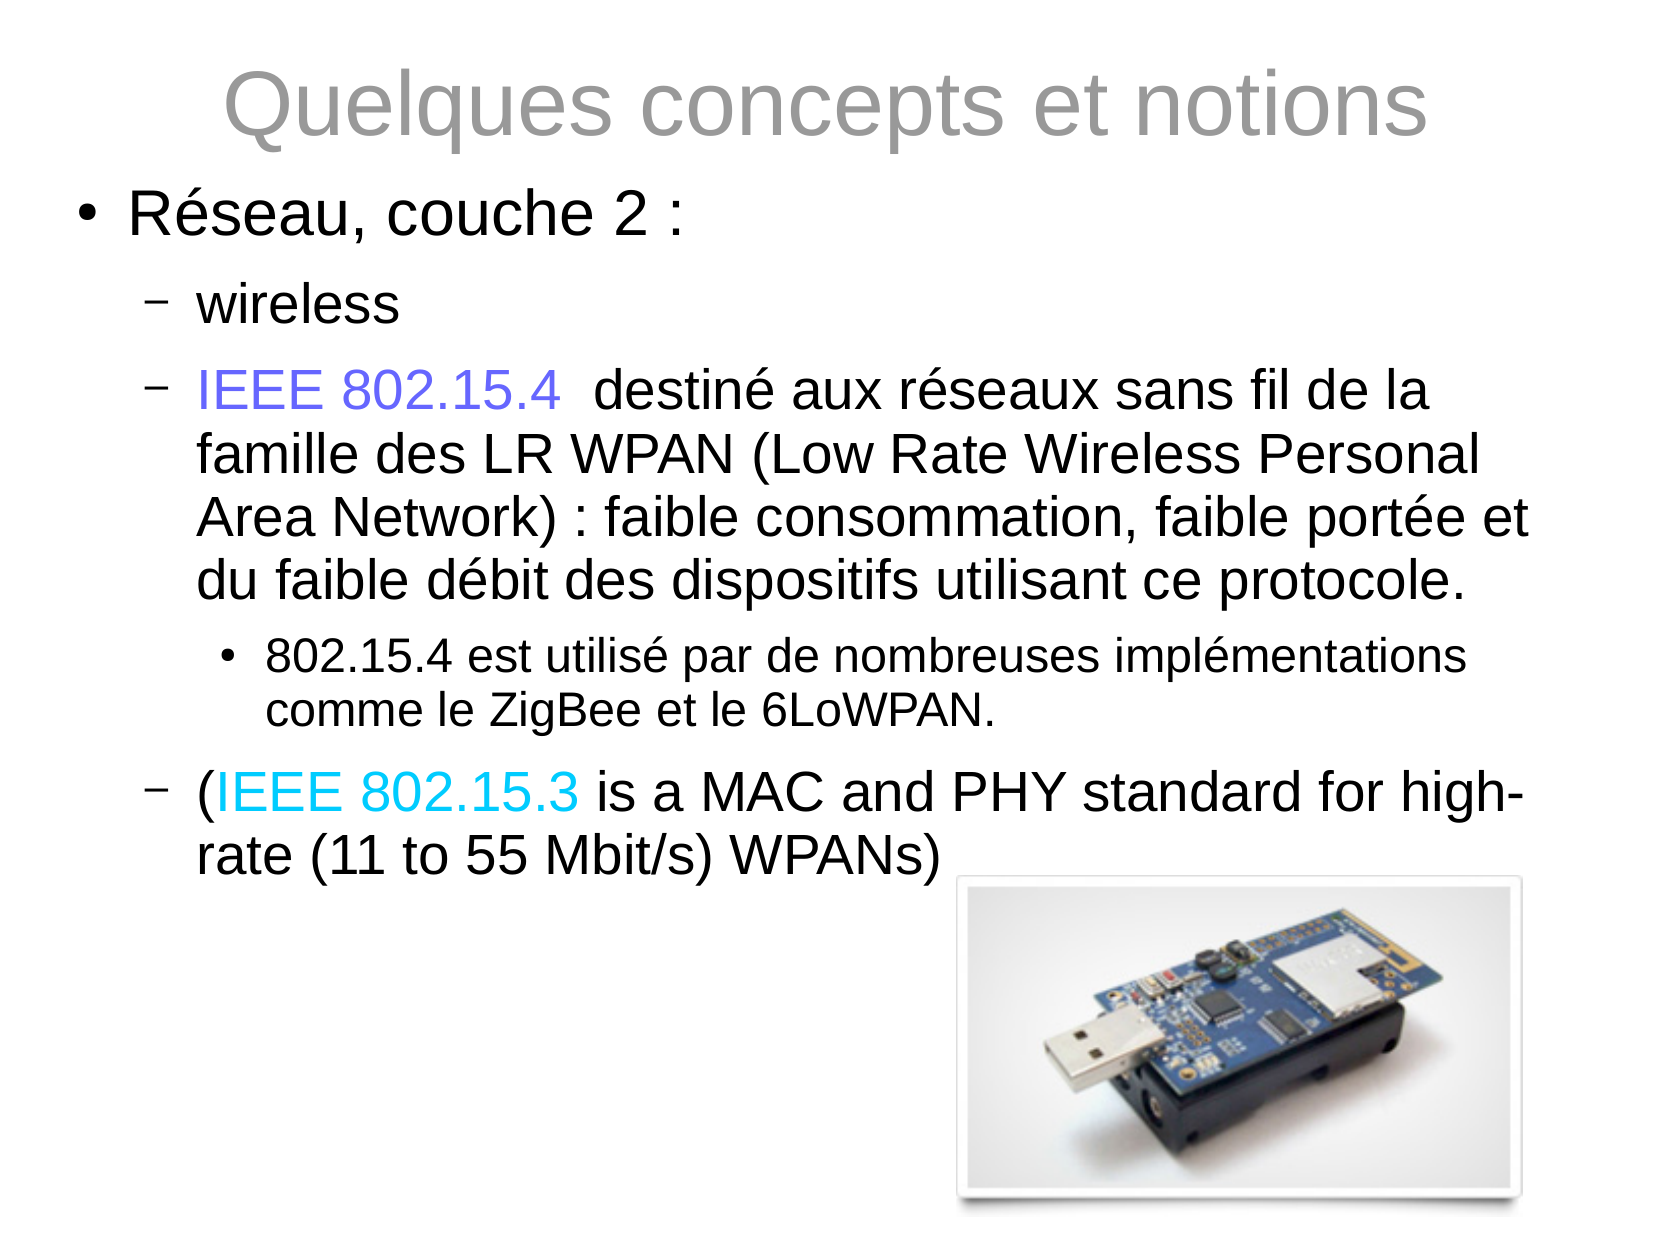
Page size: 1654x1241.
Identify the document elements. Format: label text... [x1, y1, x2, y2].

picture [956, 875, 1523, 1217]
list Réseau, couche 2 : wireless IEEE 802.15.4 destiné aux réseaux sans fil de la famille des LR WPAN (Low Rate Wireless Personal Area Network) : faible consommation, faible portée et du faible débit des dispositifs utilisant ce protocole. 802.15.4 est utilisé par de nombreuses implémentations comme le ZigBee et le 6LoWPAN. (IEEE 802.15.3 is a MAC and PHY standard for high-rate (11 to 55 Mbit/s) WPANs) [59, 177, 1548, 897]
title Quelques concepts et notions [82, 0, 1571, 208]
